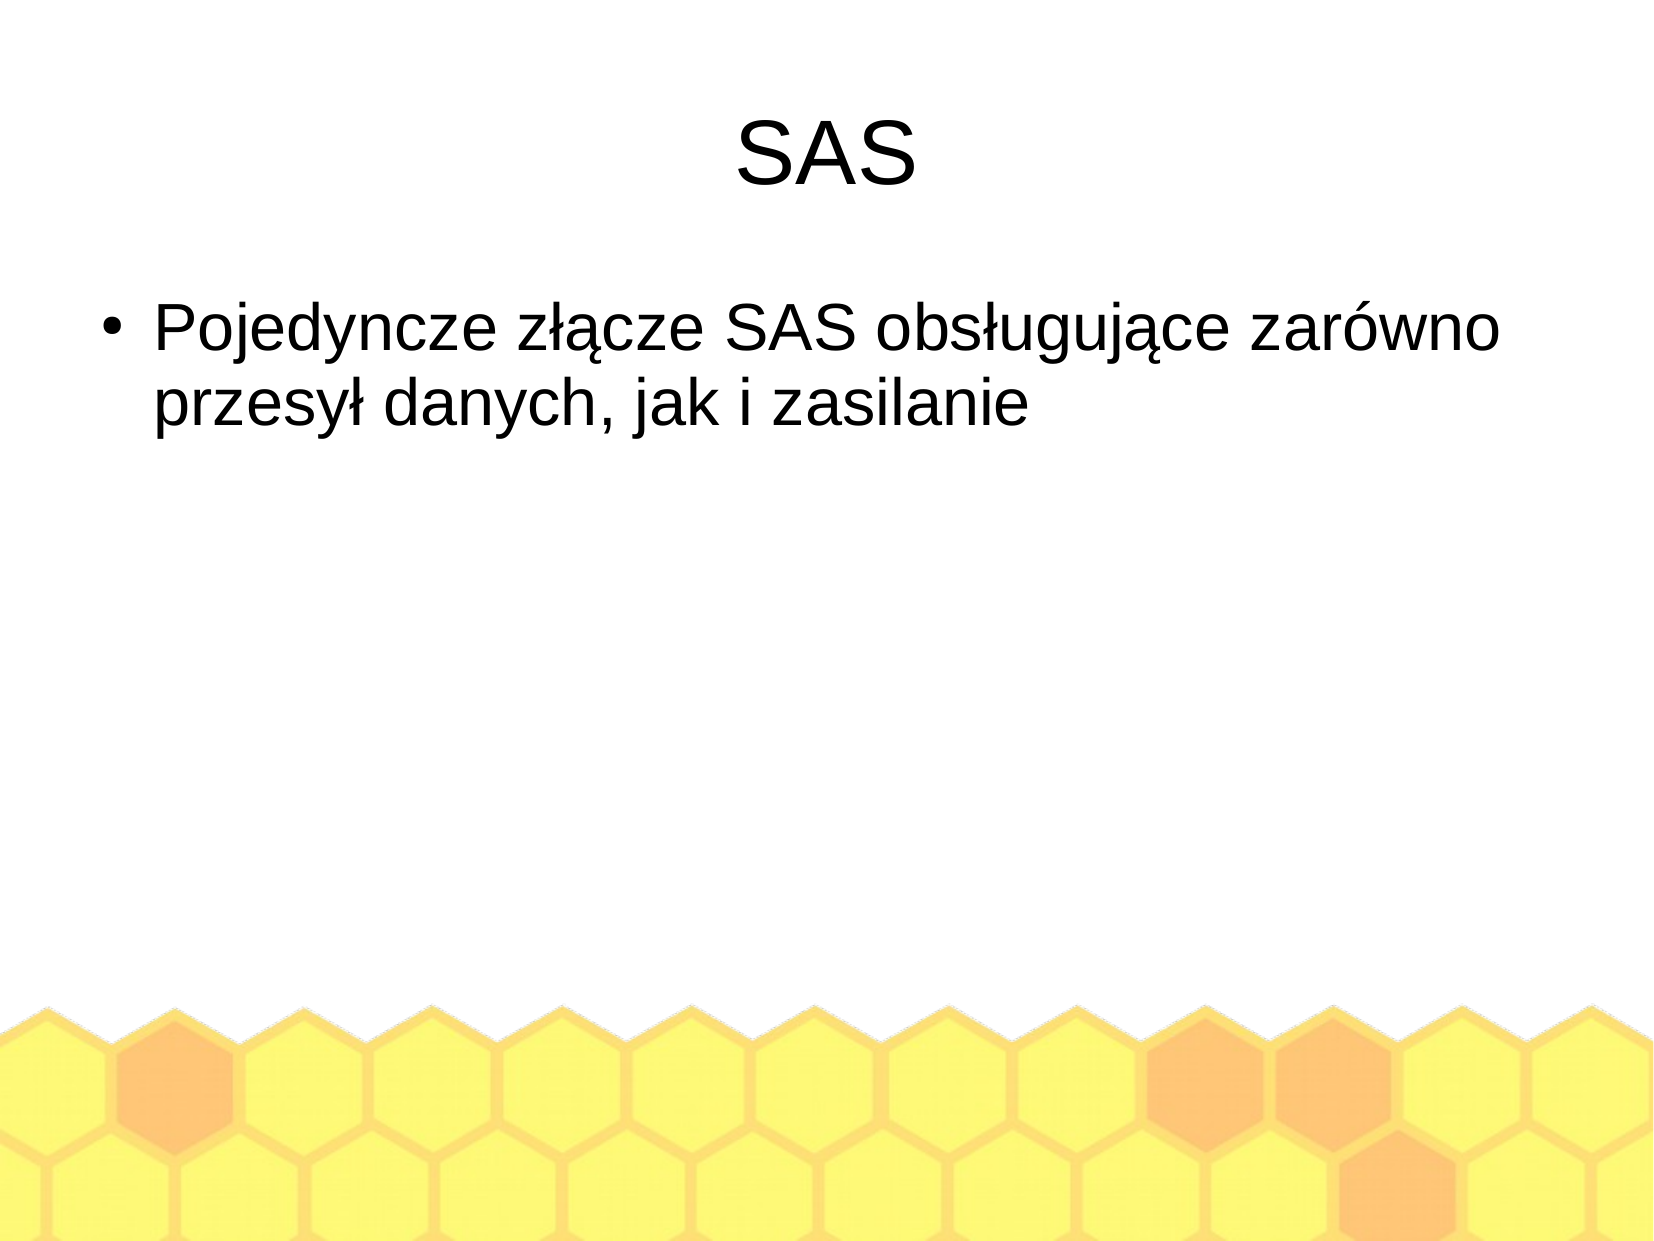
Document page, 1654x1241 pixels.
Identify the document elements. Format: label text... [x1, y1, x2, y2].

picture [0, 1001, 1654, 1241]
title SAS [82, 49, 1571, 257]
list Pojedyncze złącze SAS obsługujące zarówno przesył danych, jak i zasilanie [82, 290, 1571, 1010]
